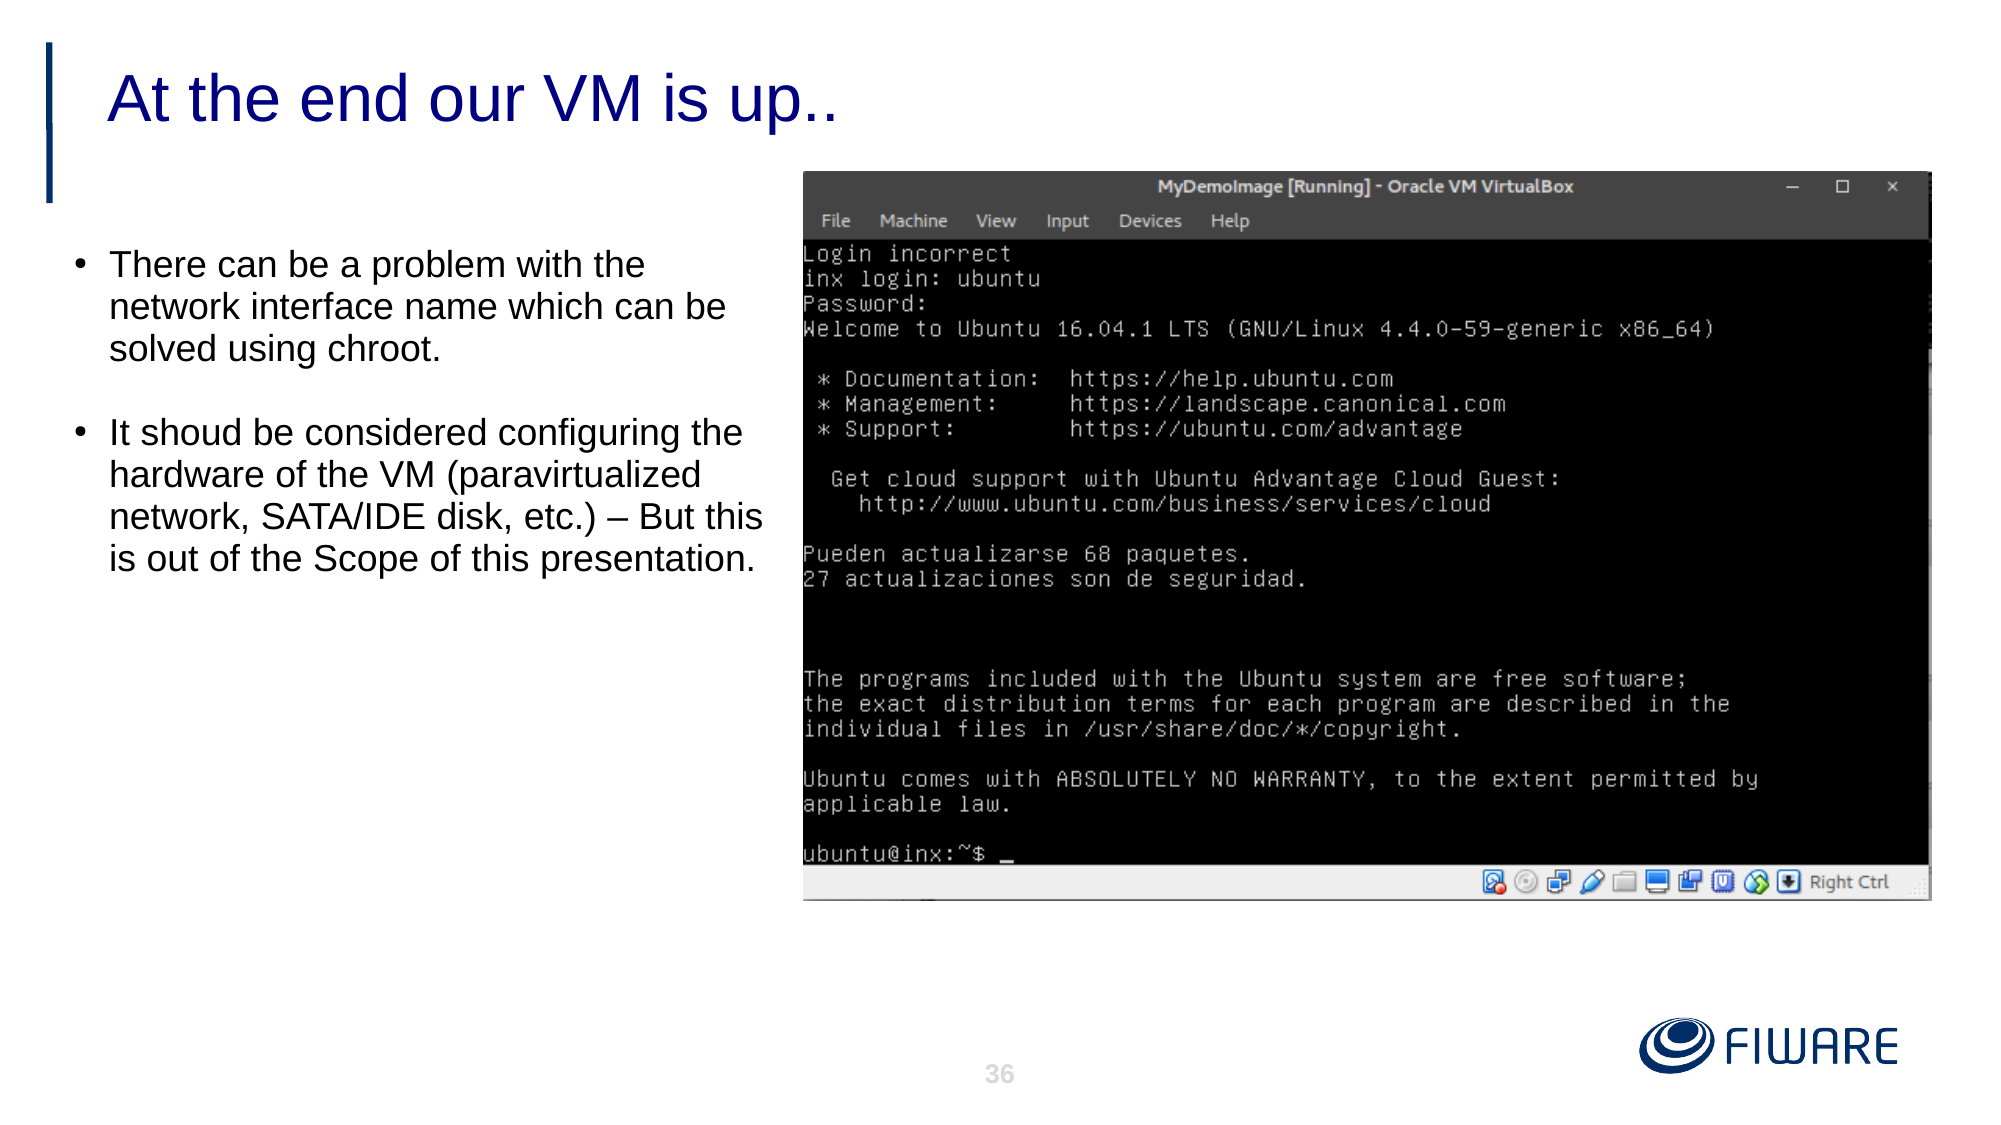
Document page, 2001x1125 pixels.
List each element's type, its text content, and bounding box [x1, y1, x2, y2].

title At the end our VM is up.. [92, 47, 1704, 250]
picture [1635, 1012, 1905, 1077]
picture [803, 171, 1932, 901]
slide_number <number> [887, 1042, 1113, 1103]
text_box There can be a problem with the network interface name which can be solved using chroot. It shoud be considered configuring the hardware of the VM (paravirtualized network, SATA/IDE disk, etc.) – But this is out of the Scope of this presentation. [59, 236, 792, 713]
